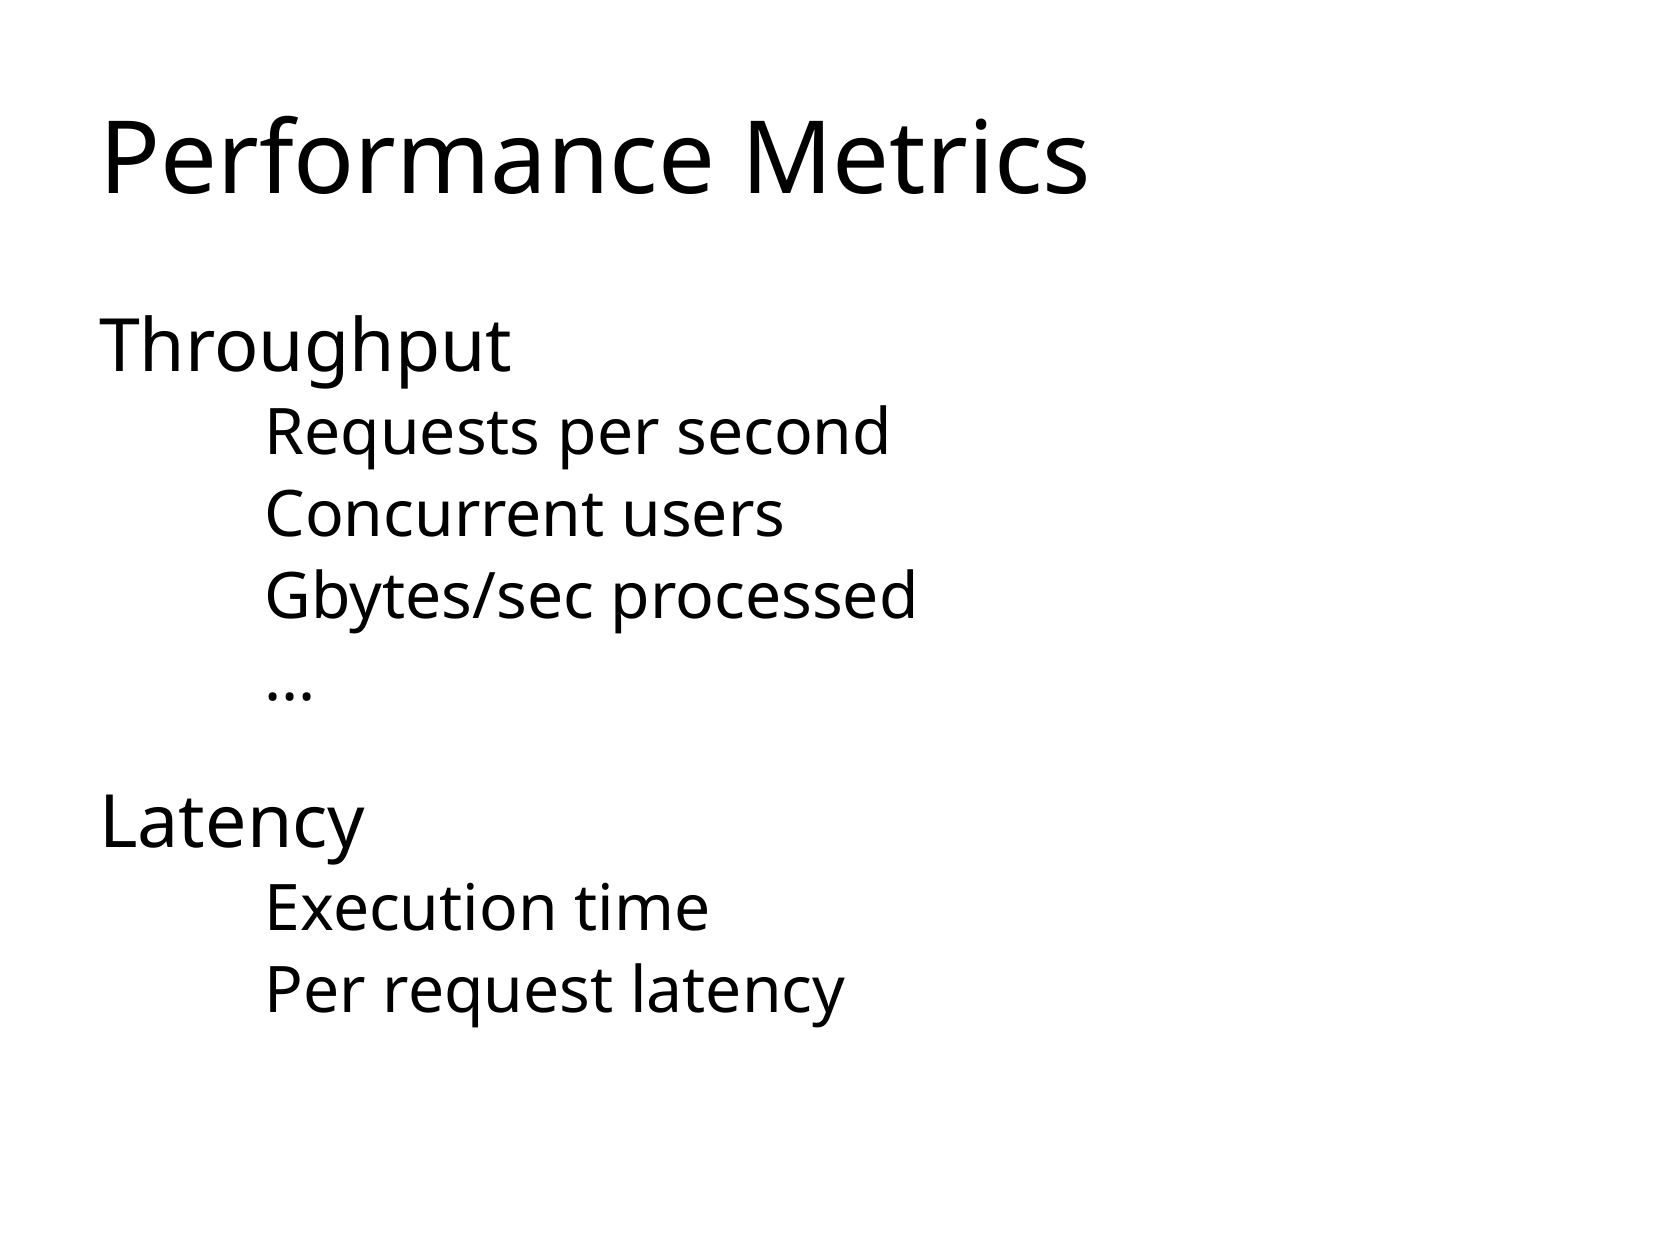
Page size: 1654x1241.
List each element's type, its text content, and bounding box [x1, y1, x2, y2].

list Throughput Requests per second Concurrent users Gbytes/sec processed ... Latency Execution time Per request latency [82, 289, 1571, 1108]
title Performance Metrics [82, 49, 1571, 257]
